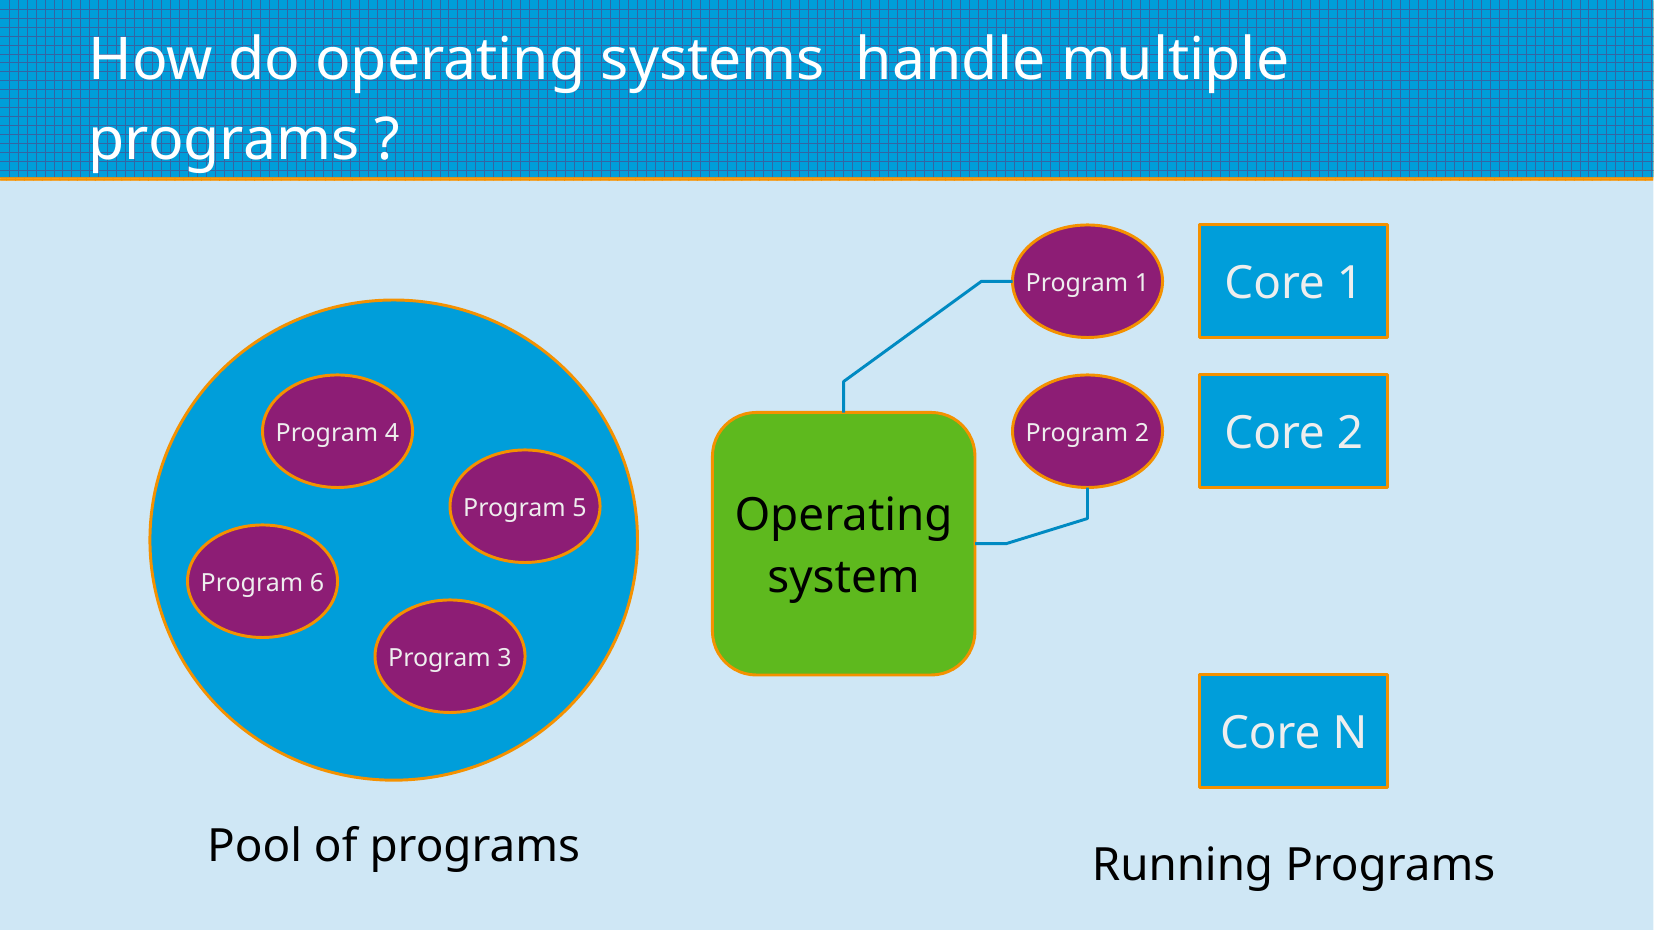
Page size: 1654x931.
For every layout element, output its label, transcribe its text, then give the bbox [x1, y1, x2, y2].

text_box Program 4 [262, 374, 413, 488]
text_box Program 3 [375, 599, 526, 713]
text_box Operating system [712, 412, 976, 676]
text_box Program 5 [450, 449, 601, 563]
text_box Program 6 [187, 524, 338, 638]
text_box Program 2 [1012, 374, 1163, 488]
text_box Program 1 [1012, 224, 1163, 338]
text_box Pool of programs [150, 806, 638, 881]
text_box Core N [1199, 674, 1388, 788]
text_box [149, 300, 638, 781]
text_box Core 2 [1199, 374, 1388, 488]
title How do operating systems handle multiple programs ? [88, 14, 1565, 178]
text_box Core 1 [1199, 224, 1388, 338]
text_box Running Programs [1050, 825, 1538, 901]
